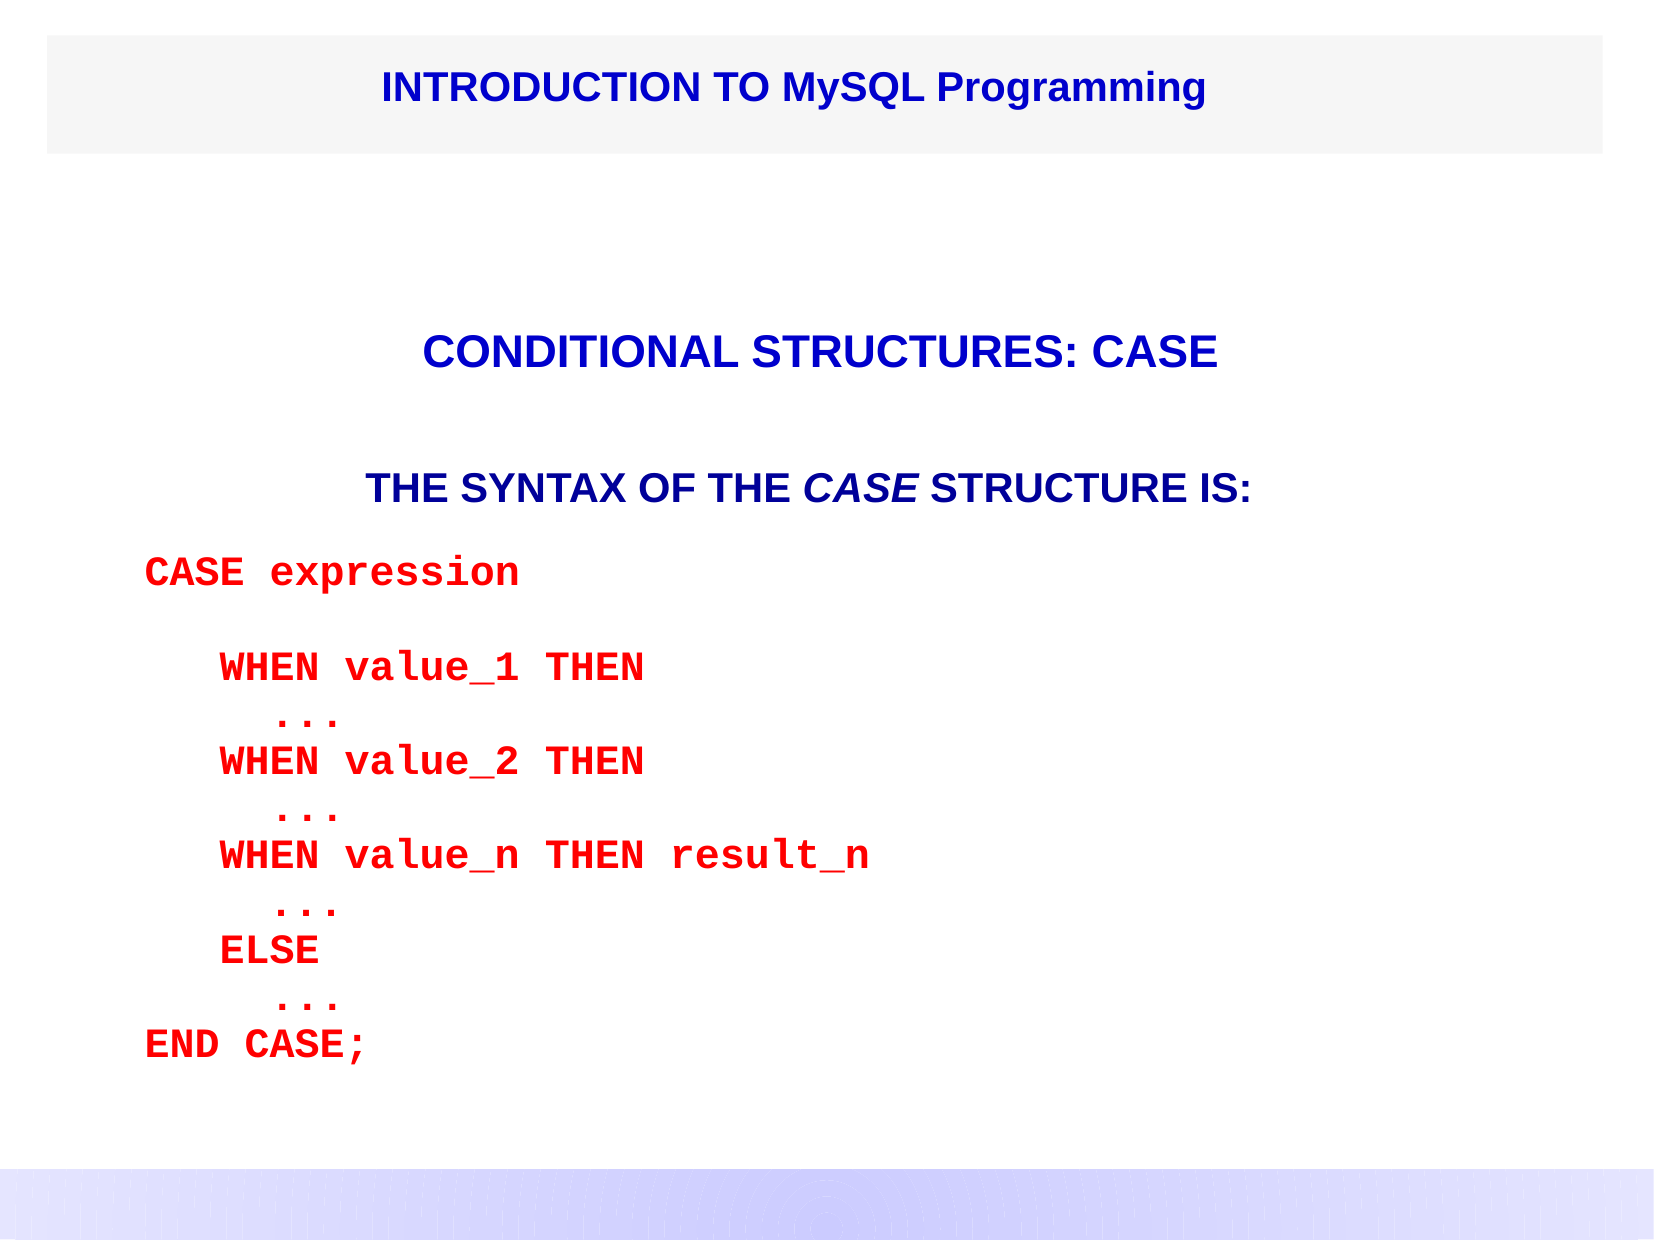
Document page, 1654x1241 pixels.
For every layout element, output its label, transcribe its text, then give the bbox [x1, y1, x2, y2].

text_box CASE expression WHEN value_1 THEN ... WHEN value_2 THEN ... WHEN value_n THEN result_n ... ELSE ... END CASE; [129, 543, 1607, 1084]
text_box THE SYNTAX OF THE CASE STRUCTURE IS: [165, 457, 1453, 520]
text_box CONDITIONAL STRUCTURES: CASE [129, 318, 1512, 449]
text_box INTRODUCTION TO MySQL Programming [366, 56, 1223, 119]
text_box [47, 35, 1603, 154]
text_box [0, 304, 1654, 1221]
